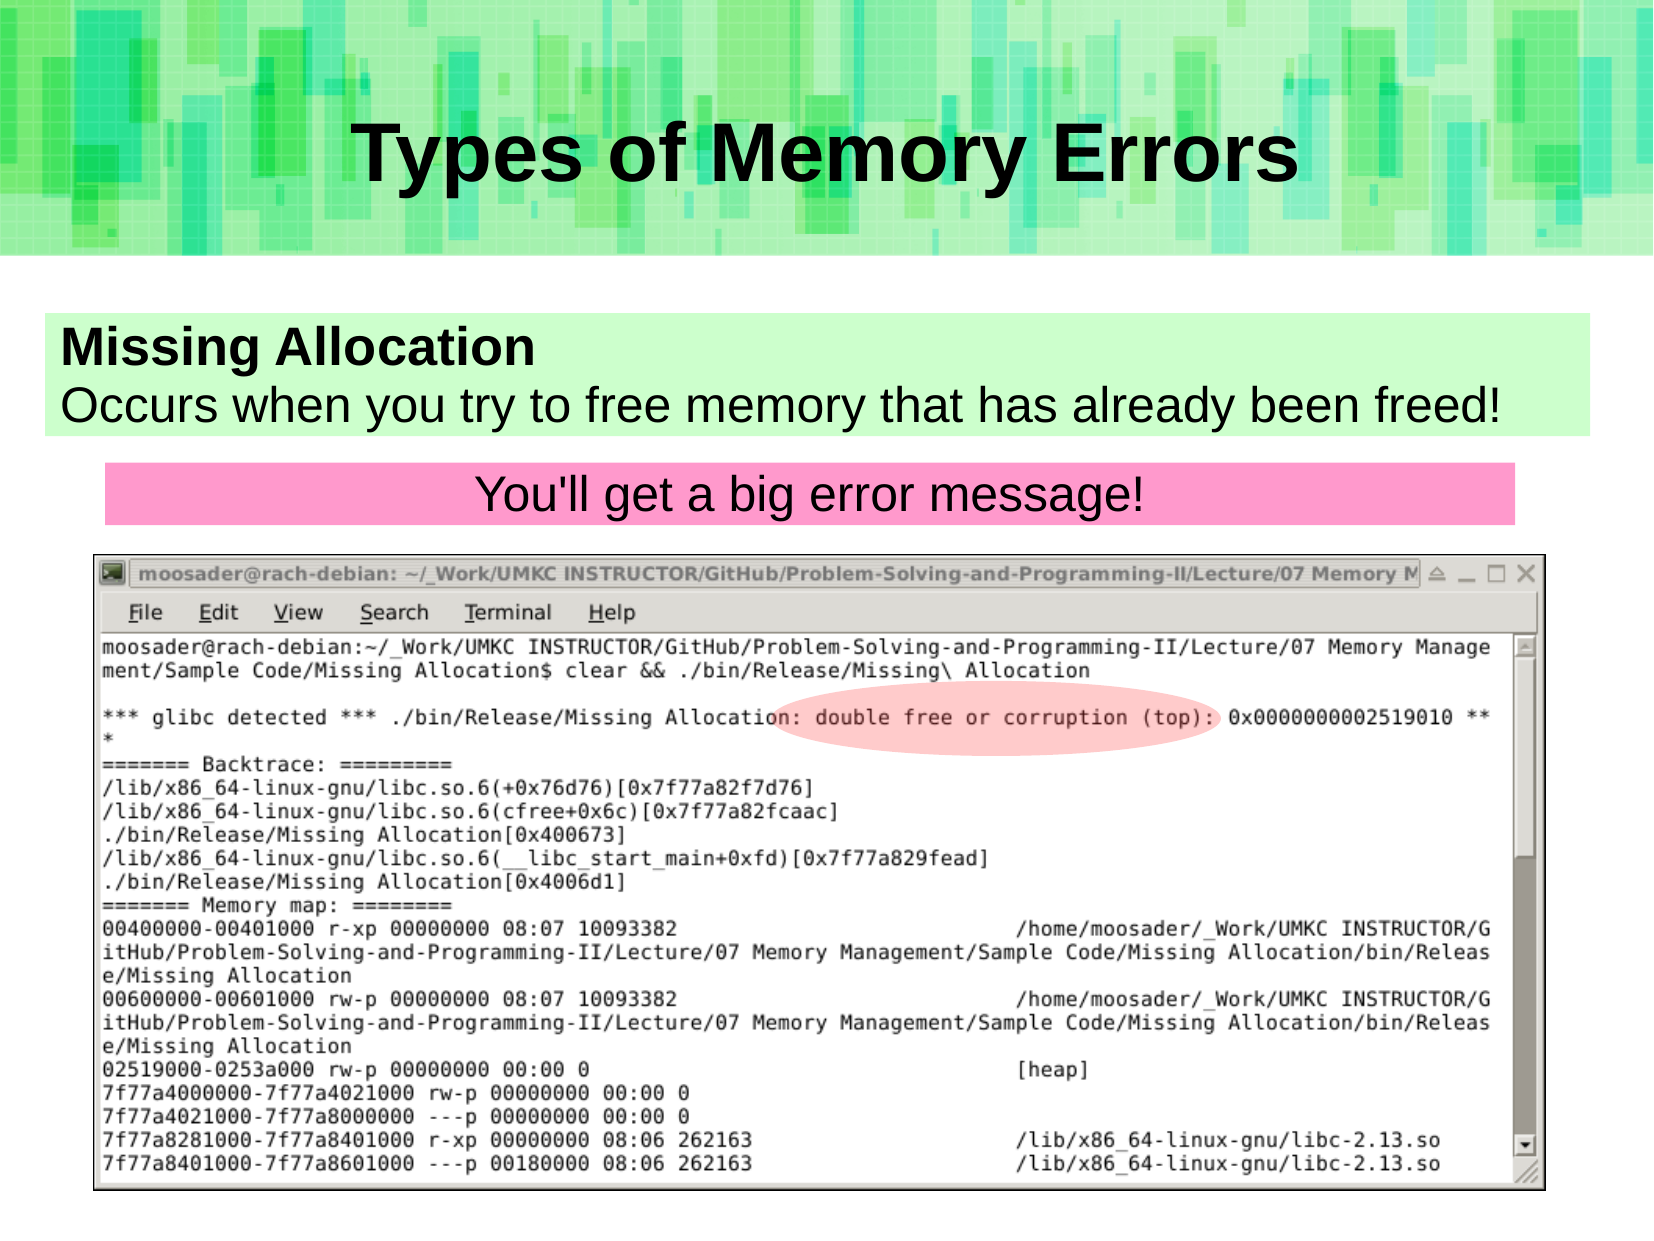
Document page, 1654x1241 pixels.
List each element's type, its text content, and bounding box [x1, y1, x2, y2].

text_box Missing Allocation Occurs when you try to free memory that has already been freed! [45, 313, 1591, 437]
title Types of Memory Errors [82, 49, 1571, 257]
text_box You'll get a big error message! [105, 462, 1516, 526]
picture [0, 0, 1654, 1241]
text_box [770, 680, 1221, 756]
